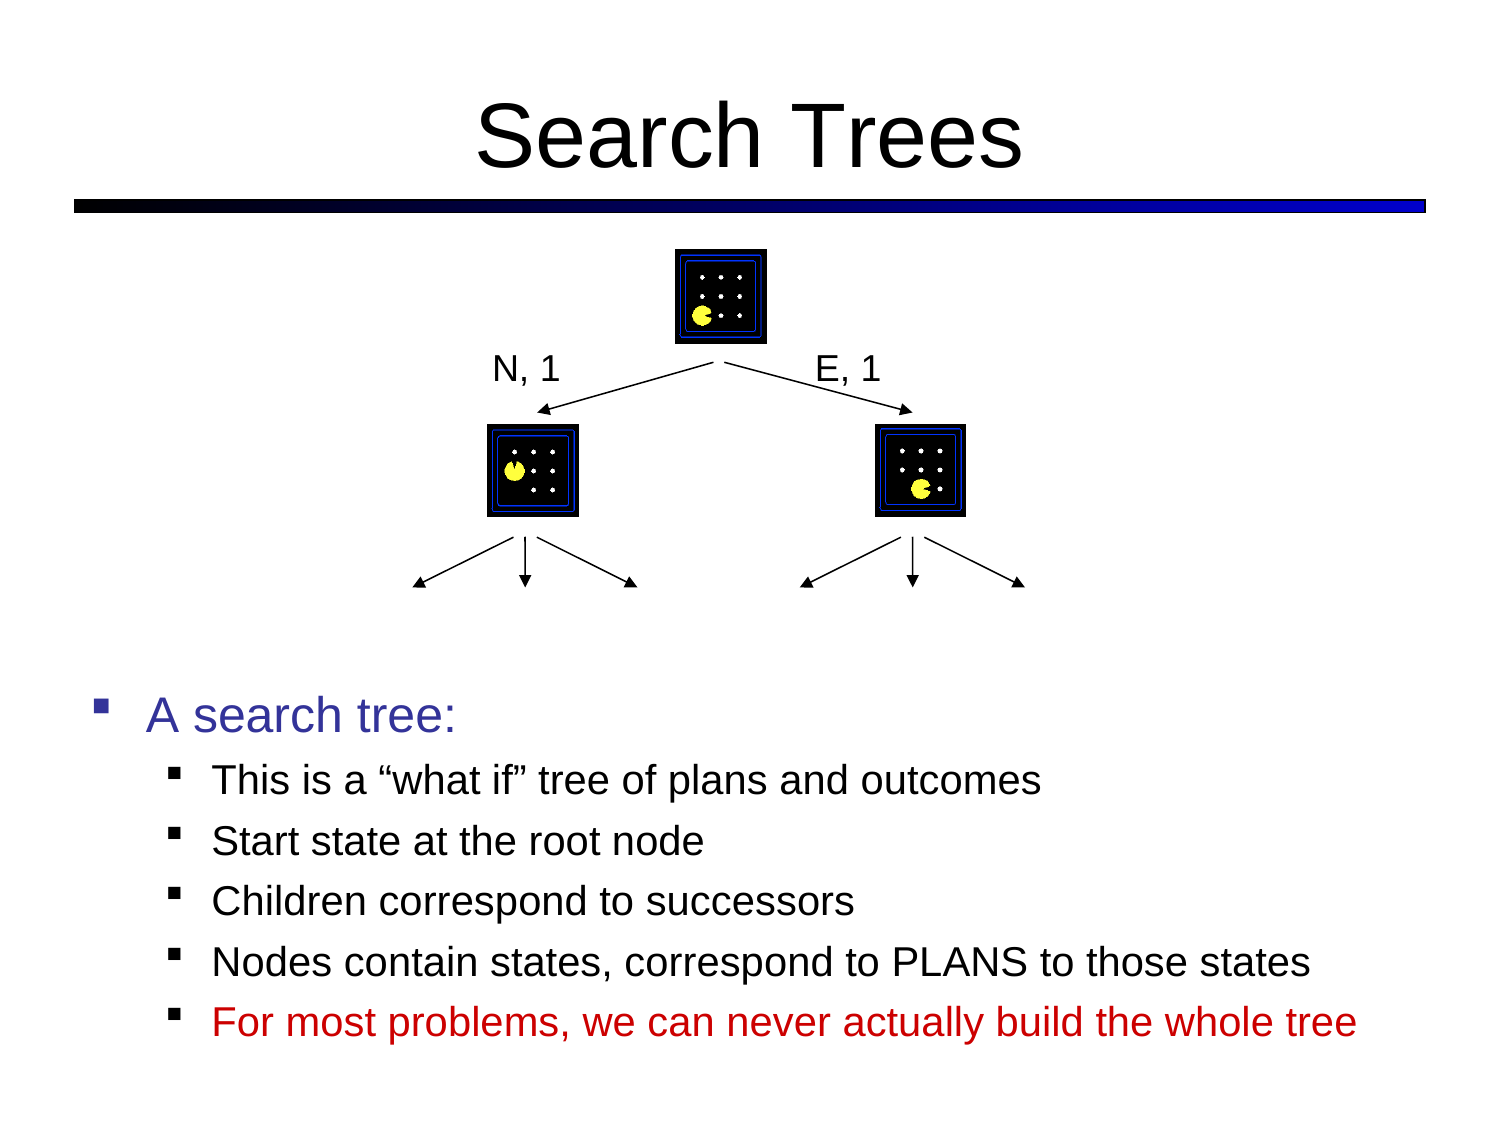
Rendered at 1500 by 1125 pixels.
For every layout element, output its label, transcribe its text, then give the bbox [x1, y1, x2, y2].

text_box E, 1 [799, 336, 963, 397]
picture [487, 424, 579, 517]
text_box Search Trees [75, 37, 1426, 225]
text_box A search tree: This is a “what if” tree of plans and outcomes Start state at the root node Children correspond to successors Nodes contain states, correspond to PLANS to those states For most problems, we can never actually build the whole tree [75, 675, 1426, 1063]
picture [875, 424, 966, 517]
picture [675, 249, 767, 344]
text_box N, 1 [477, 336, 665, 397]
